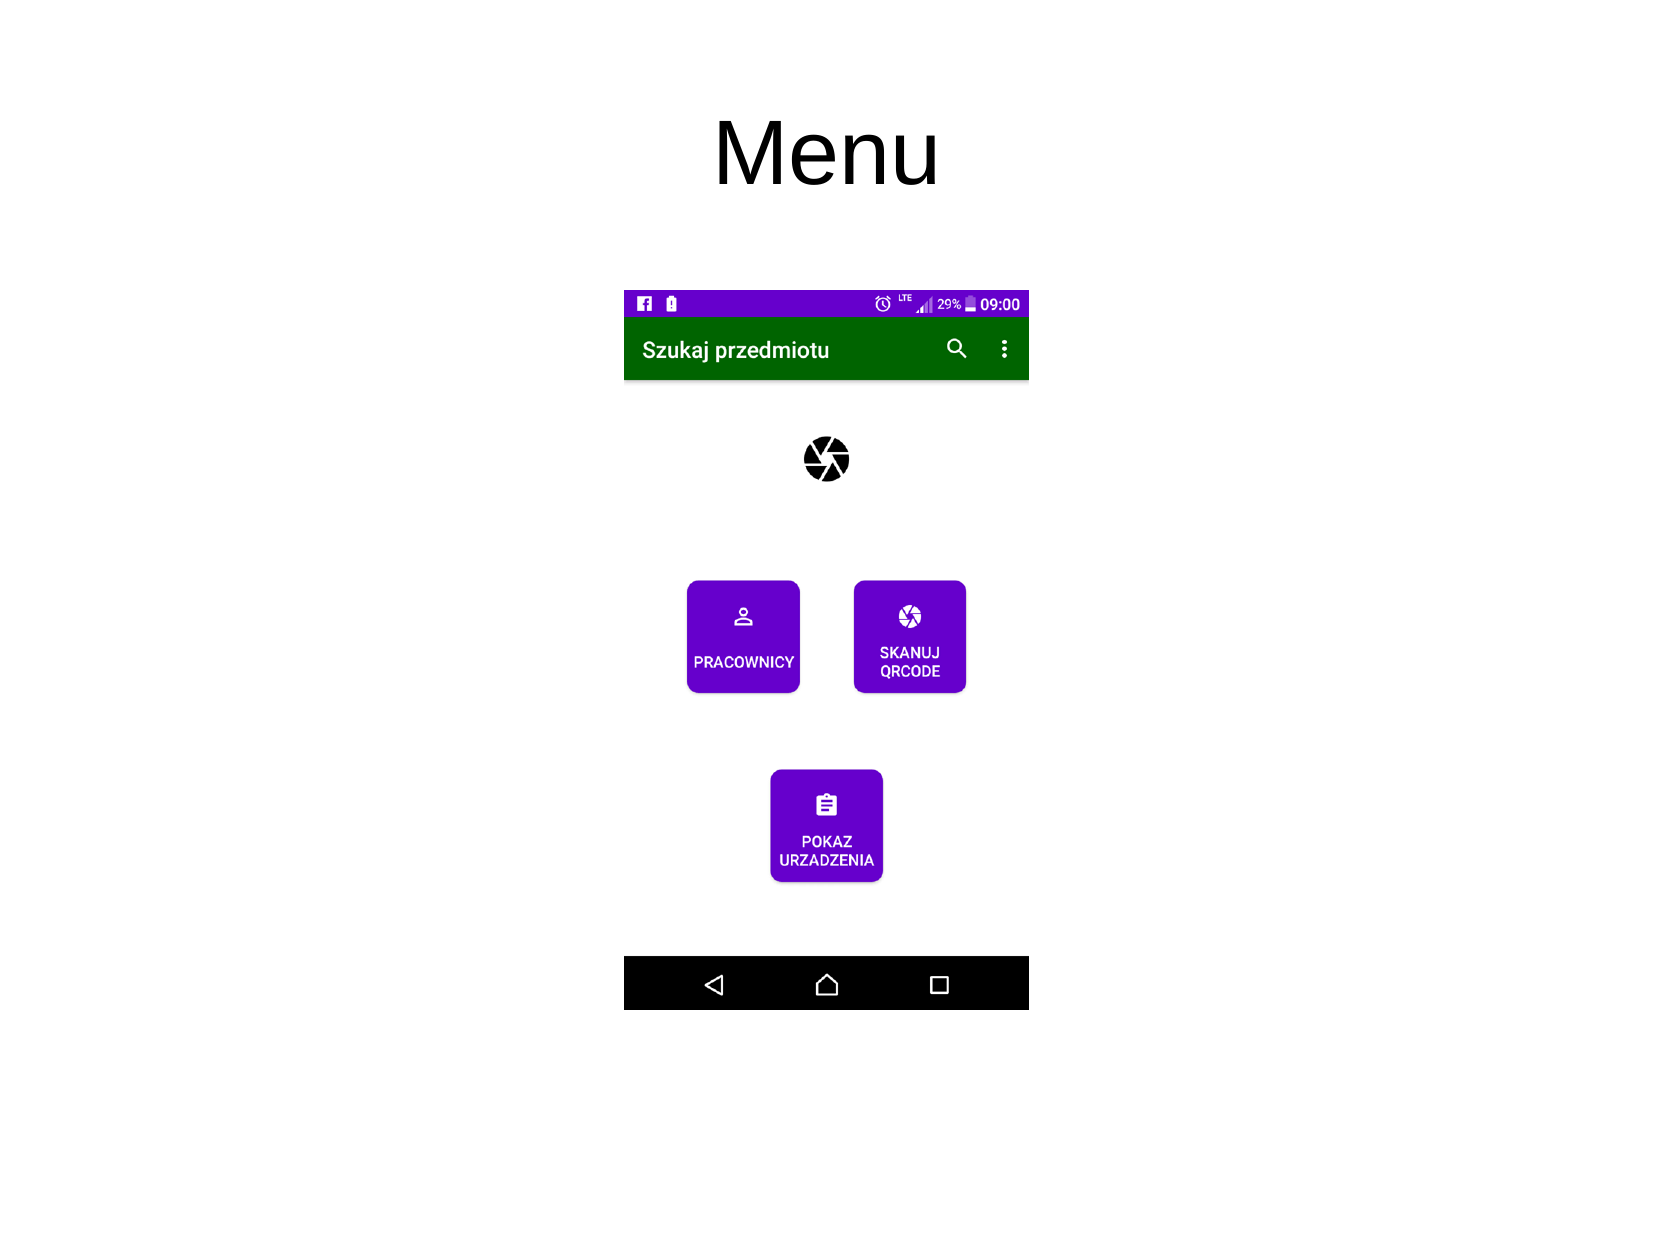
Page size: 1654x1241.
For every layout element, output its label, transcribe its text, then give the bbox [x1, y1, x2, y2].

picture [624, 290, 1029, 1010]
title Menu [82, 49, 1571, 257]
